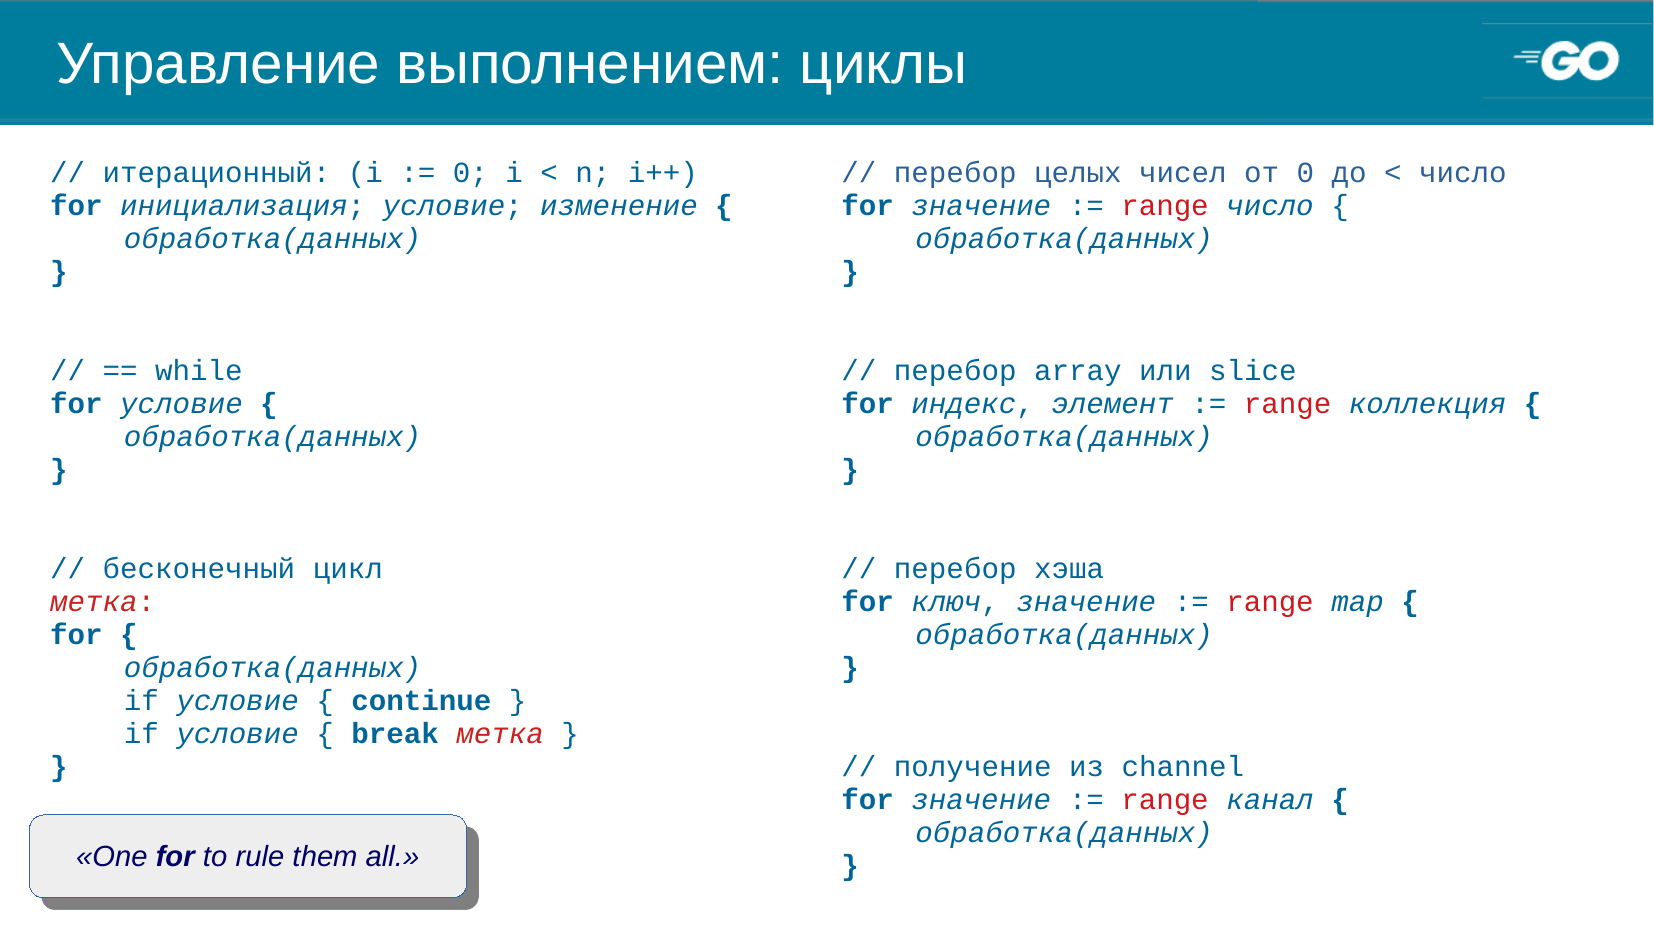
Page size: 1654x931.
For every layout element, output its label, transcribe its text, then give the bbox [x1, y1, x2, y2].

text_box // перебор целых чисел от 0 до < число for значение := range число { обработка(данных) } // перебор array или slice for индекс, элемент := range коллекция { обработка(данных) } // перебор хэша for ключ, значение := range map { обработка(данных) } // получение из channel for значение := range канал { обработка(данных) } [826, 118, 1619, 895]
picture [1542, 41, 1619, 81]
text_box «One for to rule them all.» [29, 814, 467, 898]
text_box Управление выполнением: циклы [41, 23, 1495, 104]
text_box // итерационный: (i := 0; i < n; i++) for инициализация; условие; изменение { обработка(данных) } // == while for условие { обработка(данных) } // бесконечный цикл метка: for { обработка(данных) if условие { continue } if условие { break метка } } [35, 118, 826, 895]
